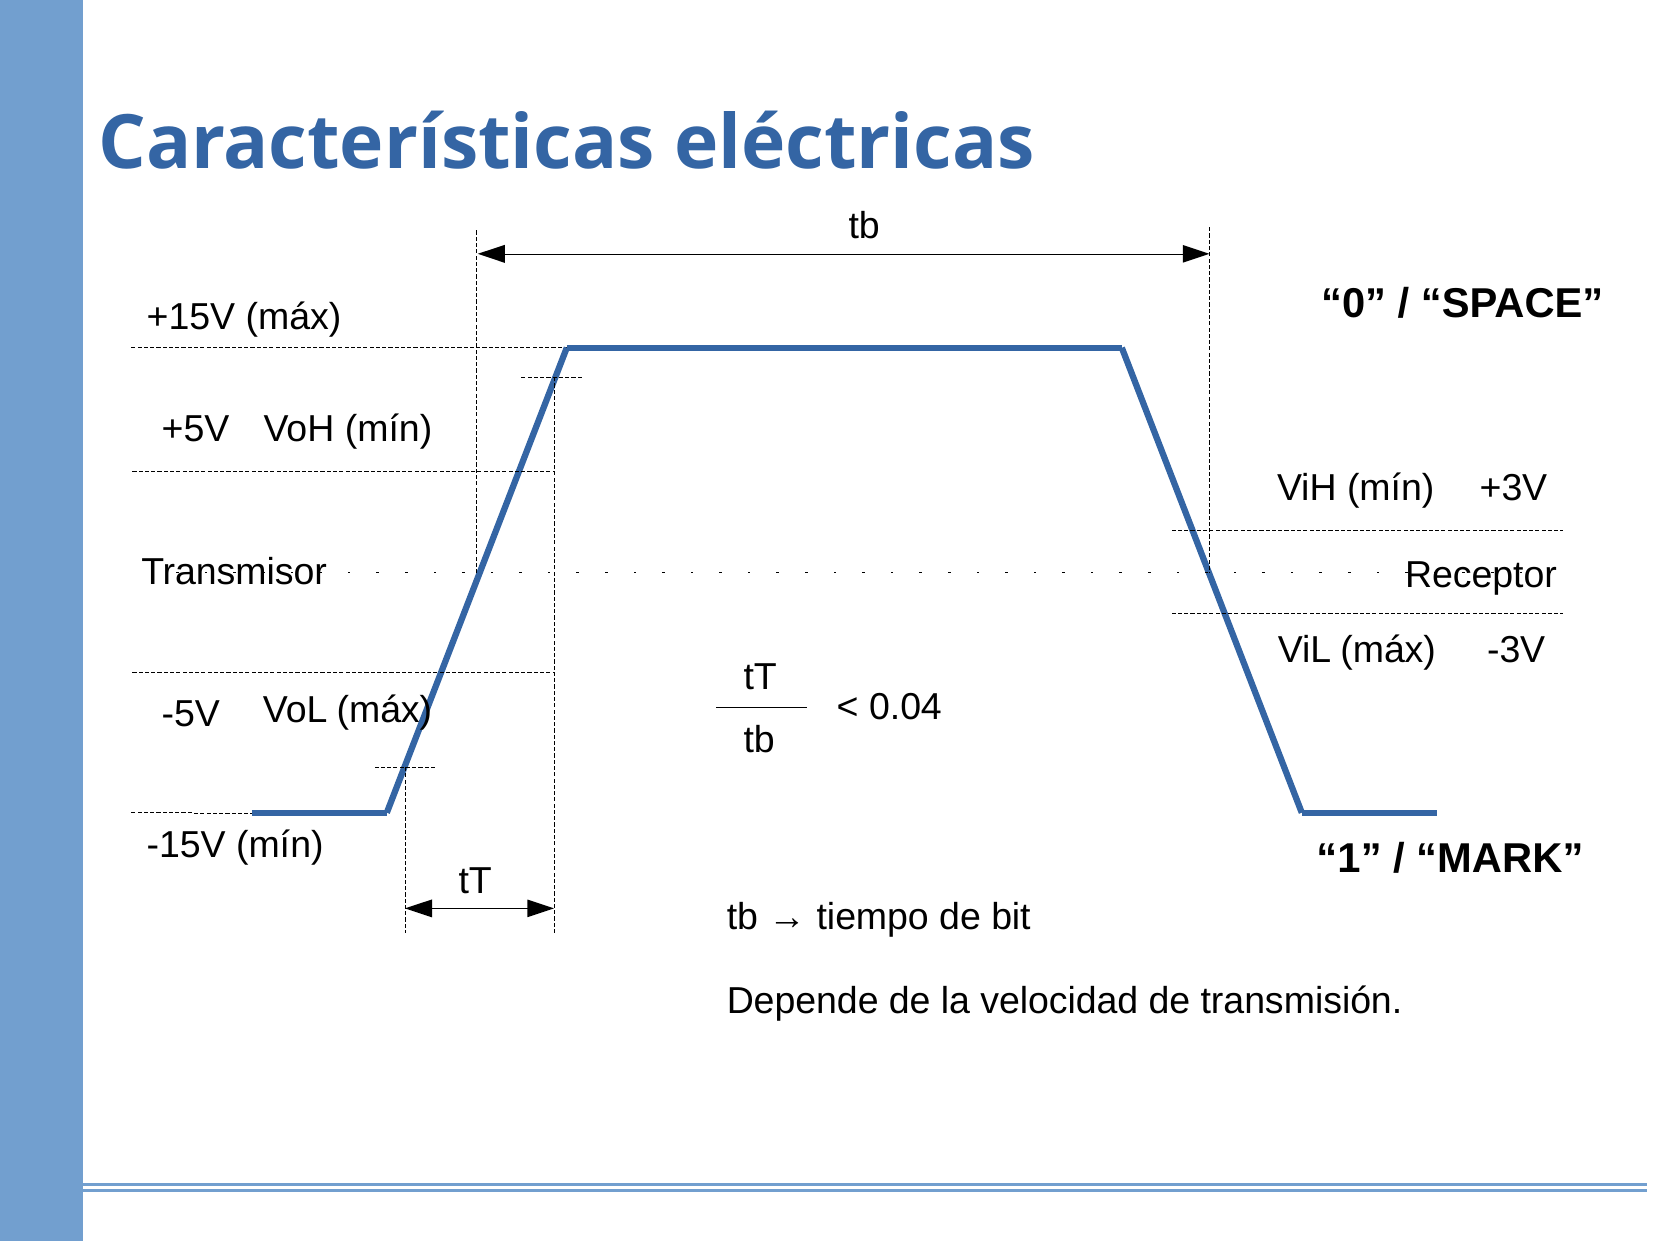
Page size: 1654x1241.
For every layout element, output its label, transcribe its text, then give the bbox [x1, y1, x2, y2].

text_box tb [833, 197, 895, 254]
text_box VoH (mín) [248, 399, 447, 457]
text_box +5V [146, 399, 245, 457]
text_box -5V [146, 684, 235, 742]
text_box ViL (máx) [1263, 620, 1451, 678]
text_box tT [443, 852, 507, 908]
text_box Características eléctricas [83, 30, 1641, 133]
text_box -15V (mín) [131, 815, 339, 873]
text_box “0” / “SPACE” [1306, 272, 1619, 335]
text_box -3V [1472, 620, 1561, 678]
text_box < 0.04 [821, 677, 1002, 735]
text_box tb → tiempo de bit Depende de la velocidad de transmisión. [712, 887, 1418, 1029]
text_box tT [728, 647, 792, 705]
text_box Transmisor [126, 542, 342, 600]
text_box tb [728, 710, 790, 768]
text_box VoL (máx) [248, 680, 447, 738]
text_box +3V [1464, 458, 1563, 516]
text_box ViH (mín) [1262, 458, 1450, 516]
text_box Receptor [1390, 545, 1572, 603]
text_box “1” / “MARK” [1301, 827, 1599, 890]
text_box +15V (máx) [131, 287, 357, 348]
